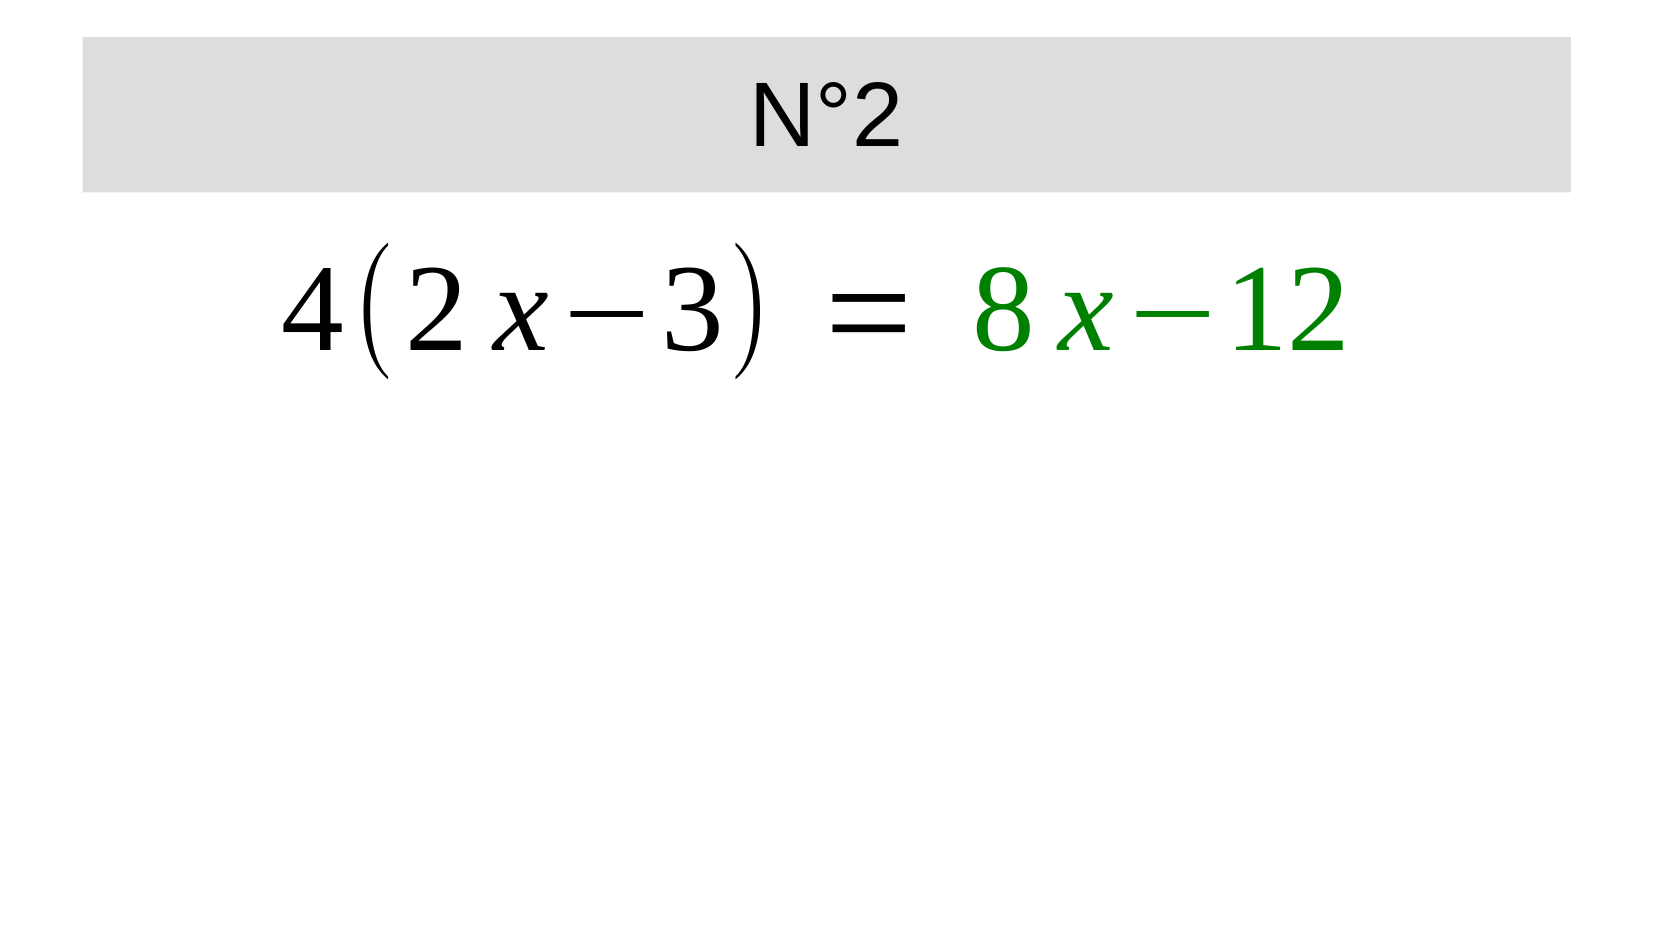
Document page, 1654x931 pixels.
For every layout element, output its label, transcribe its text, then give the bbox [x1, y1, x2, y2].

chart [270, 236, 1358, 386]
title N°2 [82, 37, 1571, 193]
